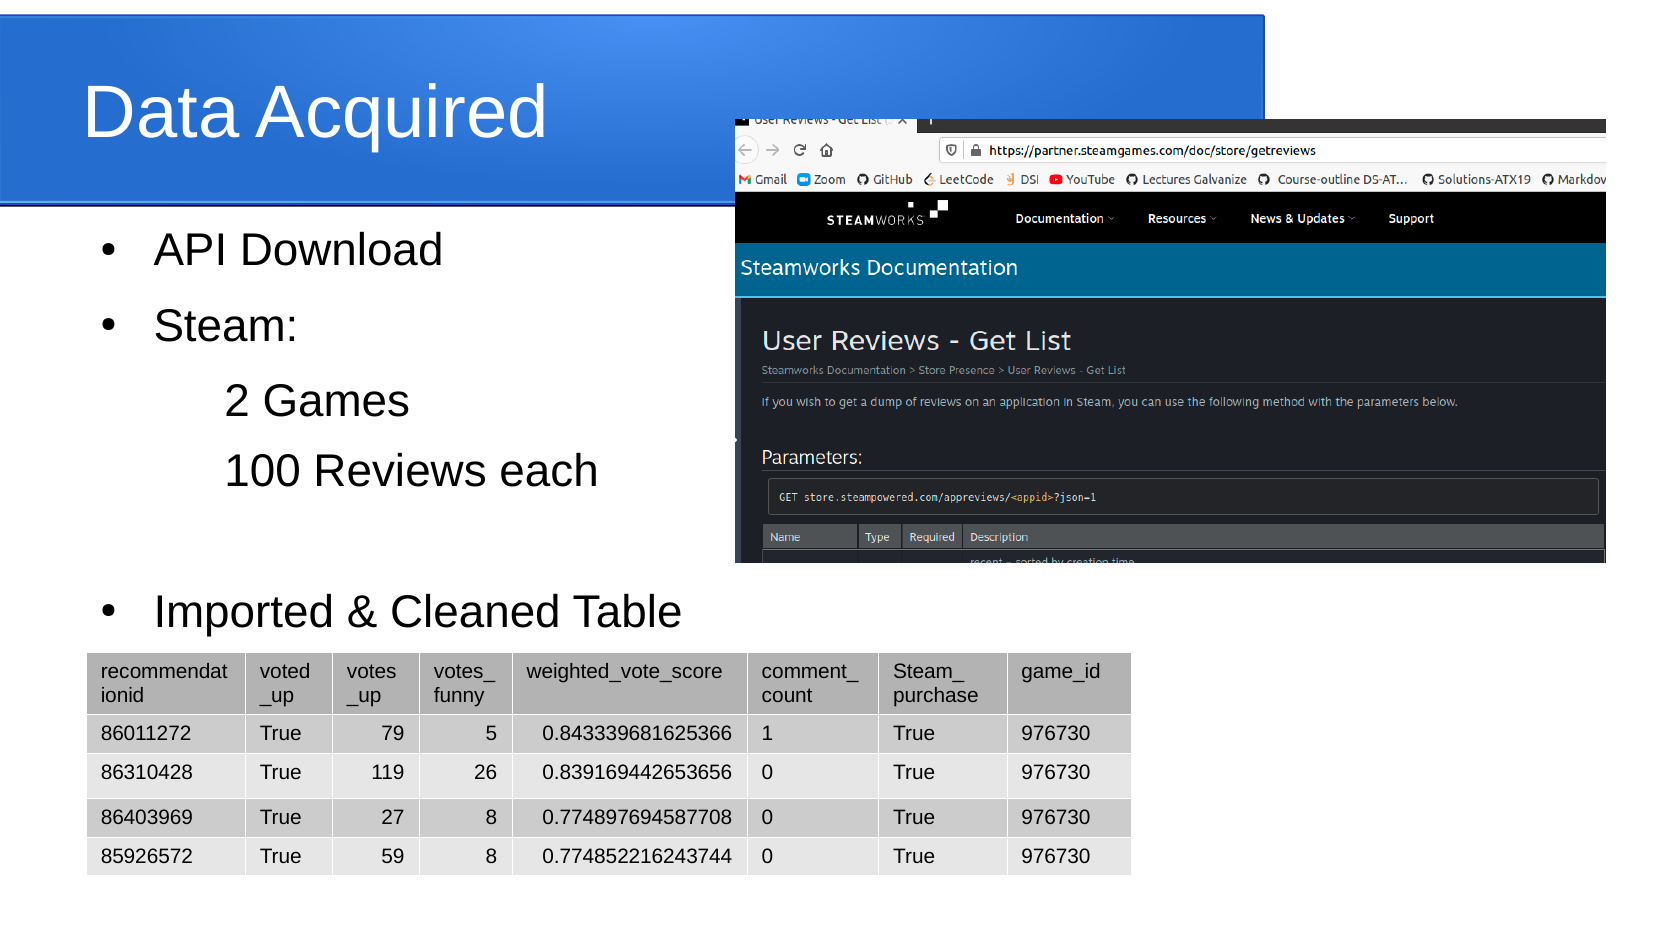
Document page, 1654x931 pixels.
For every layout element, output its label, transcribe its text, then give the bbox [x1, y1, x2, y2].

table_cell 86011272 [87, 715, 245, 753]
table_cell 0.774897694587708 [513, 799, 747, 837]
title Data Acquired [82, 35, 1235, 189]
table_header game_id [1008, 653, 1131, 714]
table_cell 27 [333, 799, 419, 837]
table_cell 976730 [1008, 754, 1131, 798]
table_cell 0.839169442653656 [513, 754, 747, 798]
table_header comment_count [748, 653, 878, 714]
table_cell 86403969 [87, 799, 245, 837]
table_cell 59 [333, 838, 419, 875]
picture [1004, 264, 1010, 274]
table_cell True [879, 799, 1007, 837]
table_cell 5 [420, 715, 512, 753]
table_cell True [246, 838, 332, 875]
table_cell 8 [420, 838, 512, 875]
table_header votes_up [333, 653, 419, 714]
table_cell 85926572 [87, 838, 245, 875]
table_cell 976730 [1008, 838, 1131, 875]
picture [869, 261, 875, 274]
table_header voted_up [246, 653, 332, 714]
table_cell True [879, 715, 1007, 753]
table_cell 119 [333, 754, 419, 798]
table_cell True [879, 838, 1007, 875]
table_cell 8 [420, 799, 512, 837]
table_cell 0.843339681625366 [513, 715, 747, 753]
table_cell True [879, 754, 1007, 798]
picture [735, 119, 1606, 242]
table_cell 26 [420, 754, 512, 798]
table_cell 0.774852216243744 [513, 838, 747, 875]
list API Download Steam: 2 Games 100 Reviews each Imported & Cleaned Table [82, 224, 1571, 764]
table_cell 1 [748, 715, 878, 753]
table_header recommendationid [87, 653, 245, 714]
table_cell True [246, 799, 332, 837]
table_header weighted_vote_score [513, 653, 747, 714]
table_cell True [246, 754, 332, 798]
table_cell True [246, 715, 332, 753]
table_header votes_funny [420, 653, 512, 714]
table_header Steam_ purchase [879, 653, 1007, 714]
table_cell 0 [748, 799, 878, 837]
table_cell 976730 [1008, 715, 1131, 753]
table_cell 79 [333, 715, 419, 753]
table_cell 86310428 [87, 754, 245, 798]
table_cell 976730 [1008, 799, 1131, 837]
picture [735, 297, 1606, 563]
table_cell 0 [748, 754, 878, 798]
table_cell 0 [748, 838, 878, 875]
